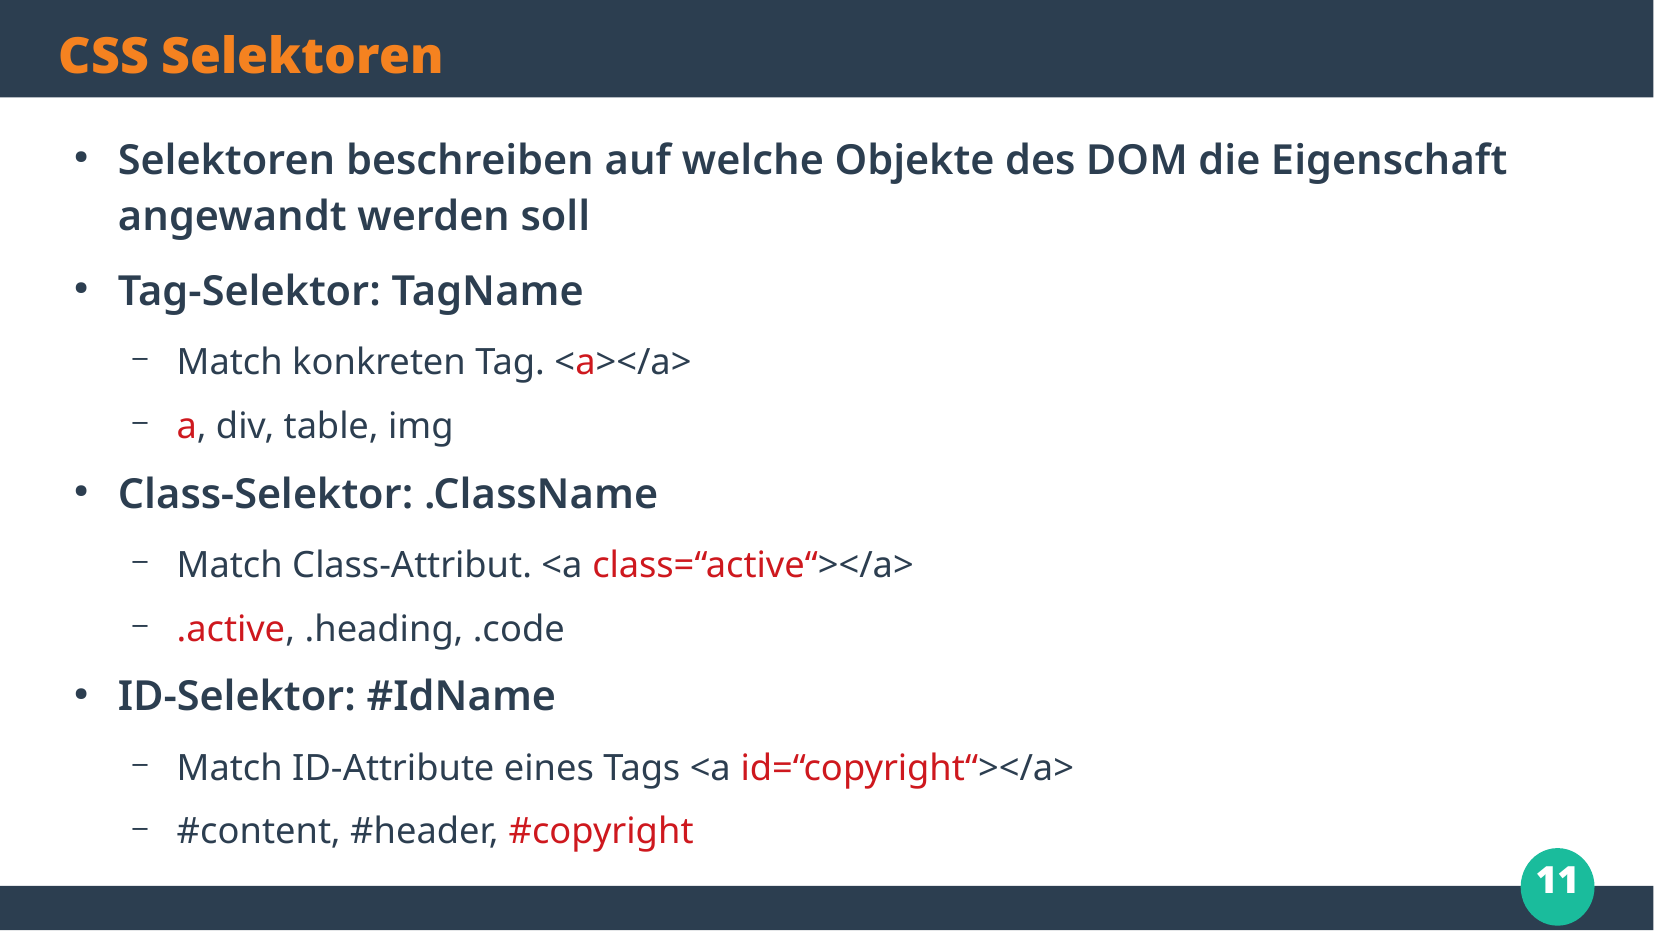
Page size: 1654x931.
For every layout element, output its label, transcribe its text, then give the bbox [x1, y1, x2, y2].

title CSS Selektoren [59, 8, 1595, 89]
list Selektoren beschreiben auf welche Objekte des DOM die Eigenschaft angewandt werden soll Tag-Selektor: TagName Match konkreten Tag. <a></a> a, div, table, img Class-Selektor: .ClassName Match Class-Attribut. <a class=“active“></a> .active, .heading, .code ID-Selektor: #IdName Match ID-Attribute eines Tags <a id=“copyright“></a> #content, #header, #copyright [59, 129, 1595, 864]
